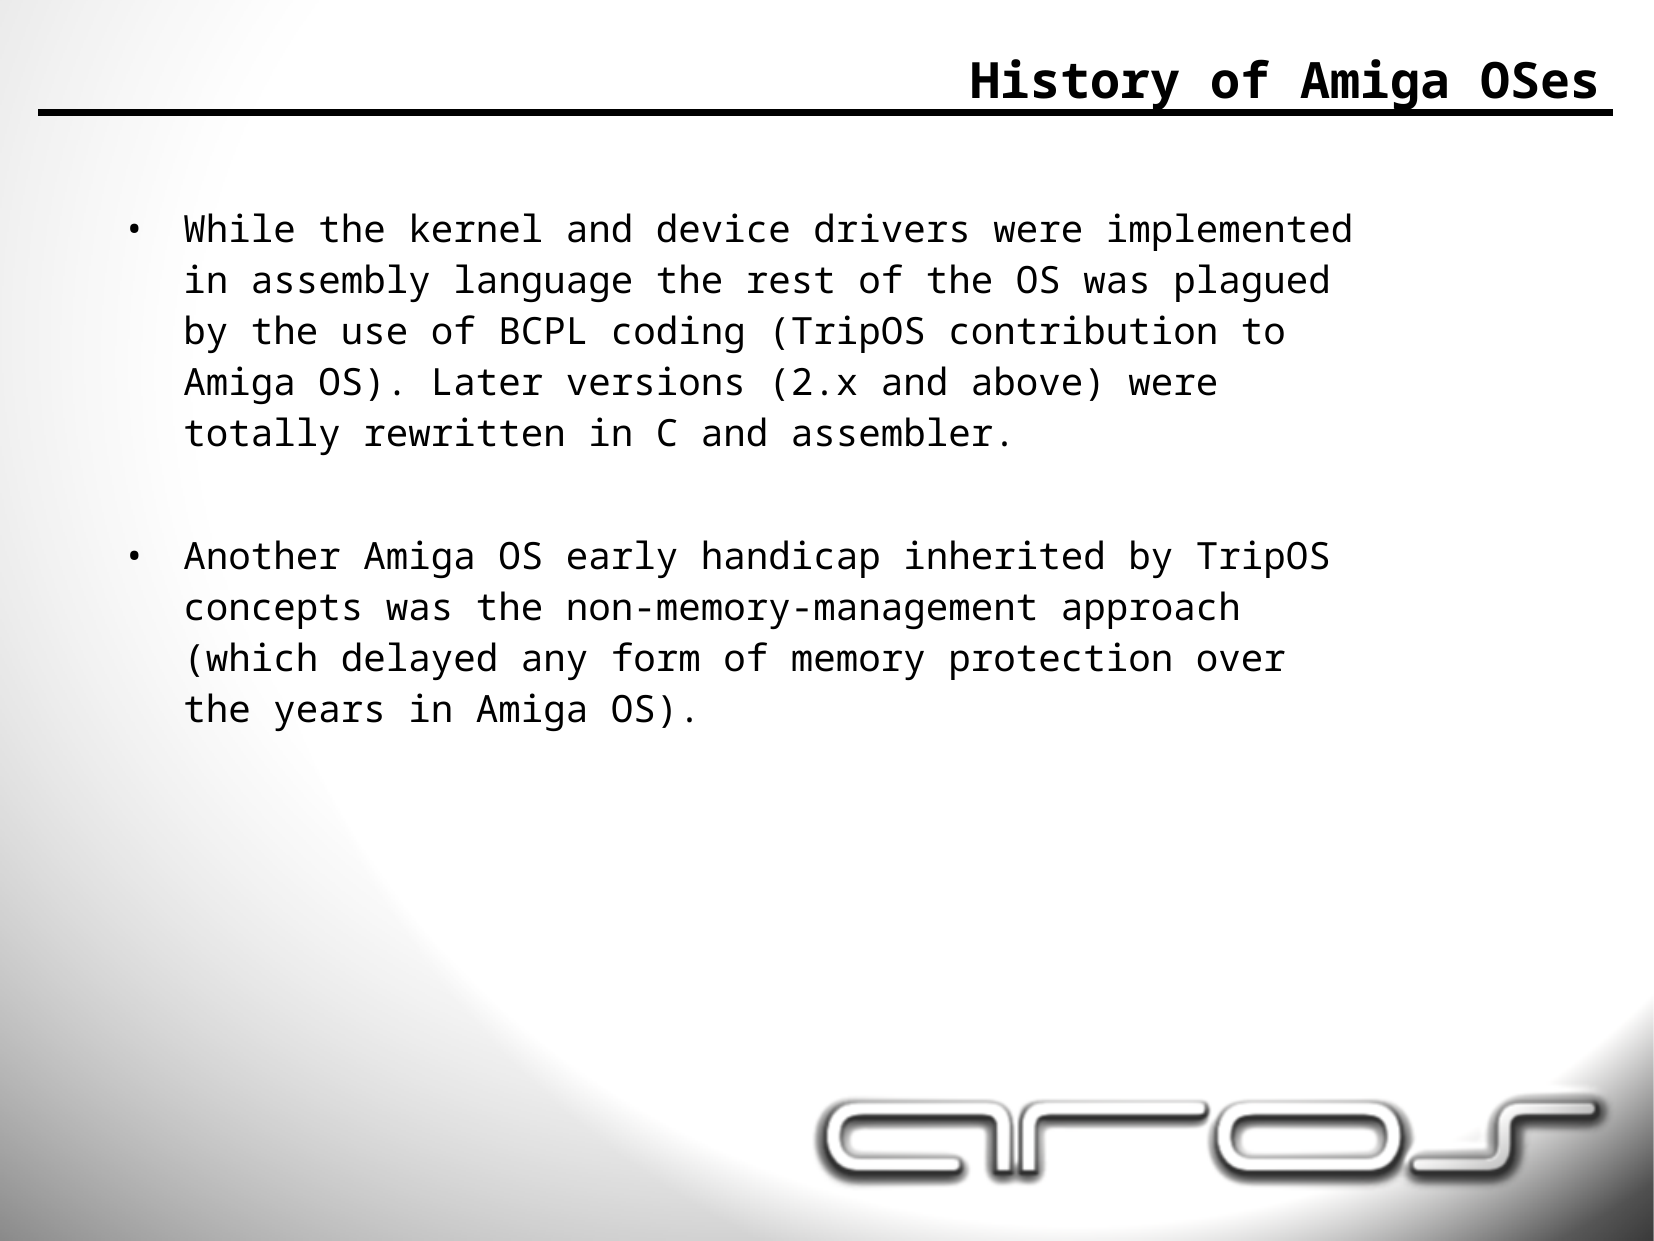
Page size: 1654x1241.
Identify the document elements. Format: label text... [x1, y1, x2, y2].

text_box While the kernel and device drivers were implemented in assembly language the rest of the OS was plagued by the use of BCPL coding (TripOS contribution to Amiga OS). Later versions (2.x and above) were totally rewritten in C and assembler. Another Amiga OS early handicap inherited by TripOS concepts was the non-memory-management approach (which delayed any form of memory protection over the years in Amiga OS). [112, 195, 1388, 871]
text_box History of Amiga OSes [955, 37, 1626, 103]
picture [0, 0, 1654, 1241]
